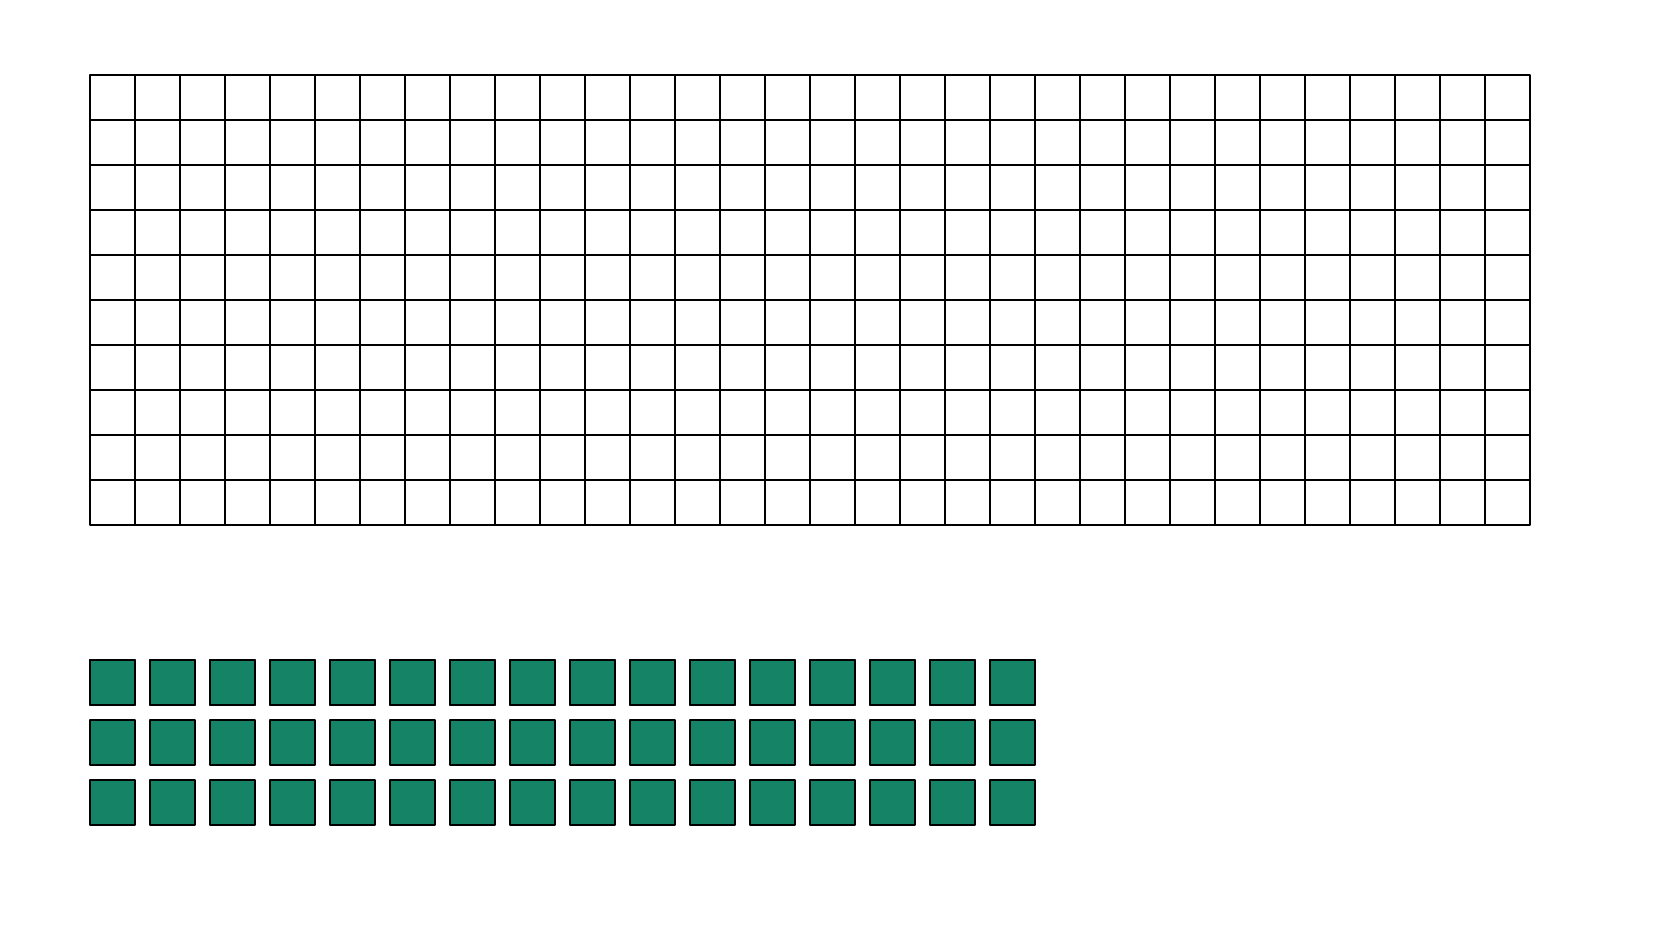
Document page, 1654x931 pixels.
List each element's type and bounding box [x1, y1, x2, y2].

text_box [450, 660, 496, 706]
text_box [930, 660, 976, 706]
text_box [90, 780, 136, 826]
text_box [690, 720, 736, 766]
text_box [870, 720, 916, 766]
text_box [690, 660, 736, 706]
text_box [150, 720, 196, 766]
text_box [450, 780, 496, 826]
text_box [270, 720, 316, 766]
text_box [90, 720, 136, 766]
text_box [90, 75, 1531, 526]
text_box [210, 780, 256, 826]
text_box [570, 720, 616, 766]
text_box [810, 720, 856, 766]
text_box [990, 720, 1036, 766]
text_box [690, 780, 736, 826]
text_box [270, 780, 316, 826]
text_box [570, 660, 616, 706]
text_box [390, 660, 436, 706]
text_box [150, 660, 196, 706]
text_box [510, 660, 556, 706]
text_box [390, 720, 436, 766]
text_box [210, 720, 256, 766]
text_box [150, 780, 196, 826]
text_box [390, 780, 436, 826]
text_box [630, 720, 676, 766]
text_box [750, 660, 796, 706]
text_box [90, 660, 136, 706]
text_box [870, 780, 916, 826]
text_box [930, 720, 976, 766]
text_box [450, 720, 496, 766]
text_box [330, 720, 376, 766]
text_box [510, 720, 556, 766]
text_box [930, 780, 976, 826]
text_box [870, 660, 916, 706]
text_box [570, 780, 616, 826]
text_box [990, 780, 1036, 826]
text_box [510, 780, 556, 826]
text_box [630, 780, 676, 826]
text_box [330, 660, 376, 706]
text_box [270, 660, 316, 706]
text_box [210, 660, 256, 706]
text_box [750, 780, 796, 826]
text_box [630, 660, 676, 706]
text_box [750, 720, 796, 766]
text_box [990, 660, 1036, 706]
text_box [330, 780, 376, 826]
text_box [810, 780, 856, 826]
text_box [810, 660, 856, 706]
